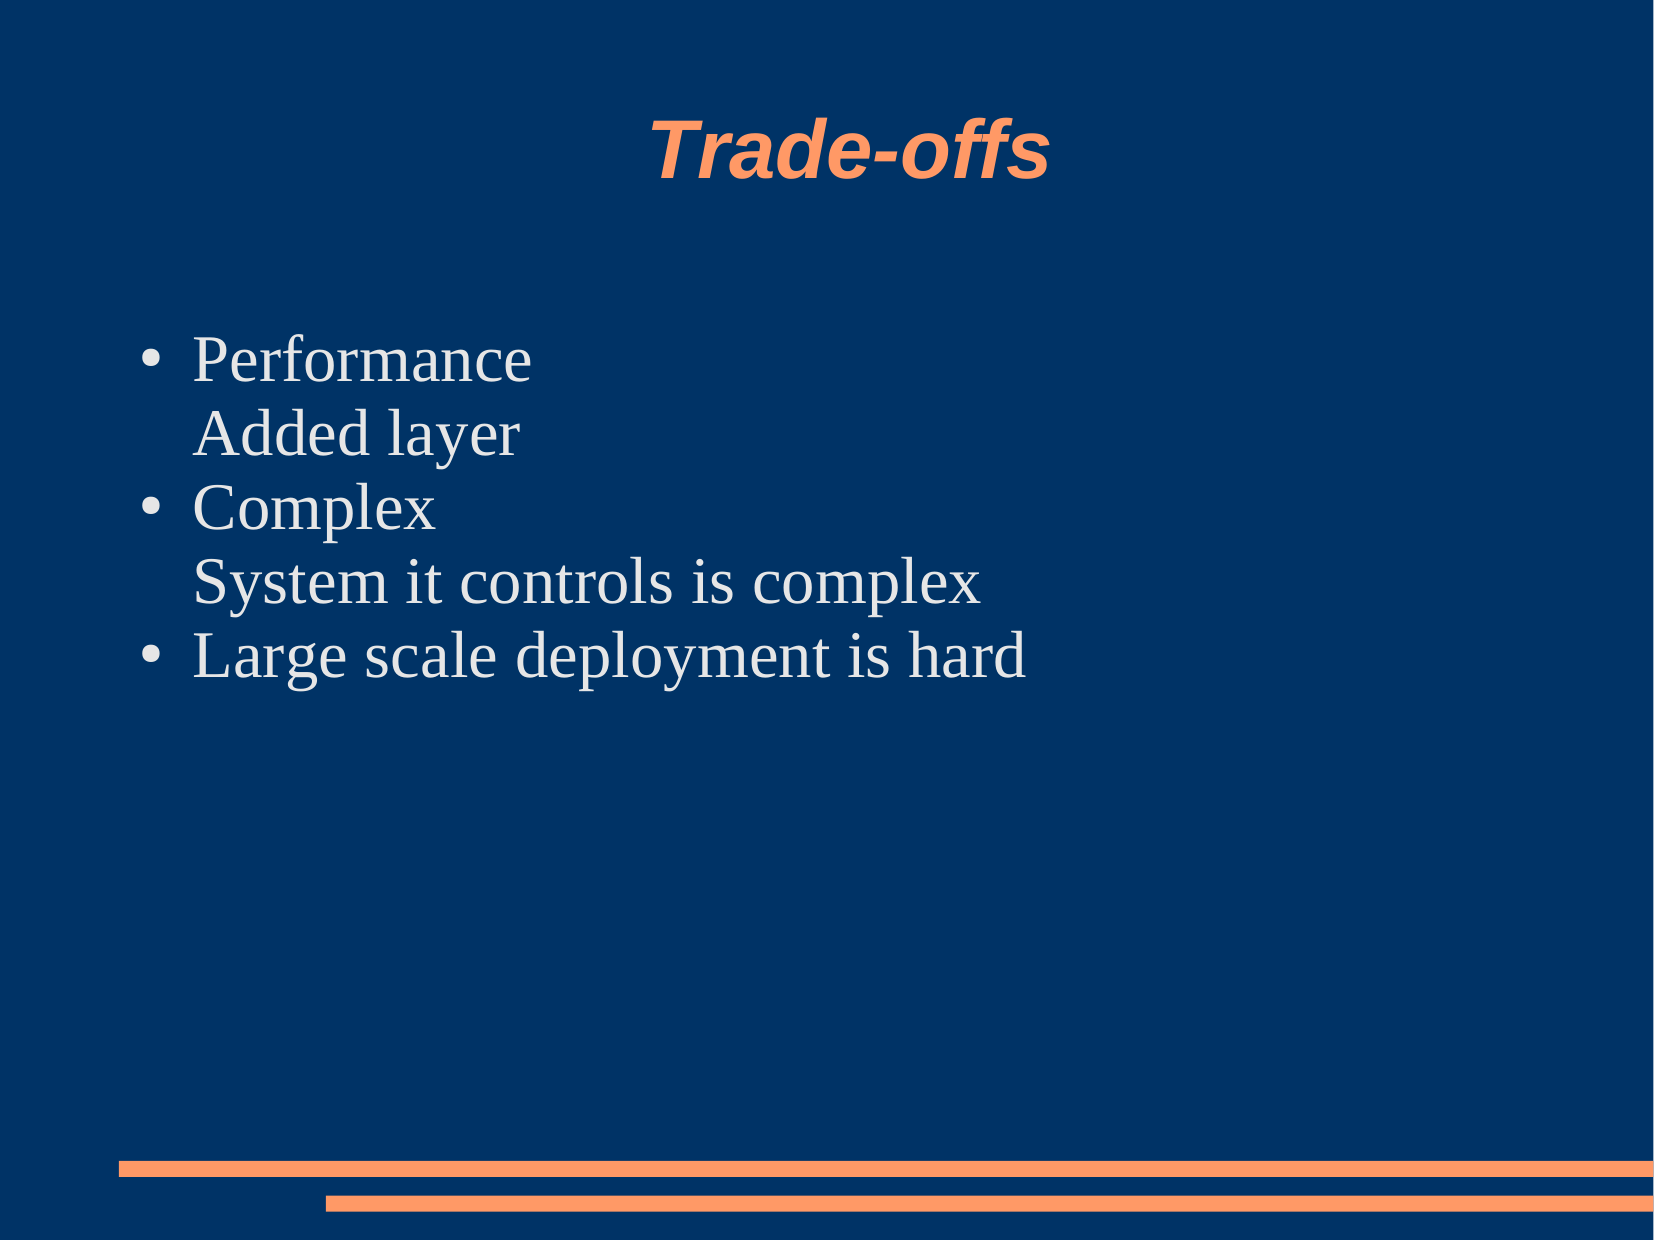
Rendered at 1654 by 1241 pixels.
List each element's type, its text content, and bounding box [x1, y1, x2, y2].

title Trade-offs [121, 53, 1534, 247]
list Performance Added layer Complex System it controls is complex Large scale deployment is hard [121, 322, 1561, 1126]
